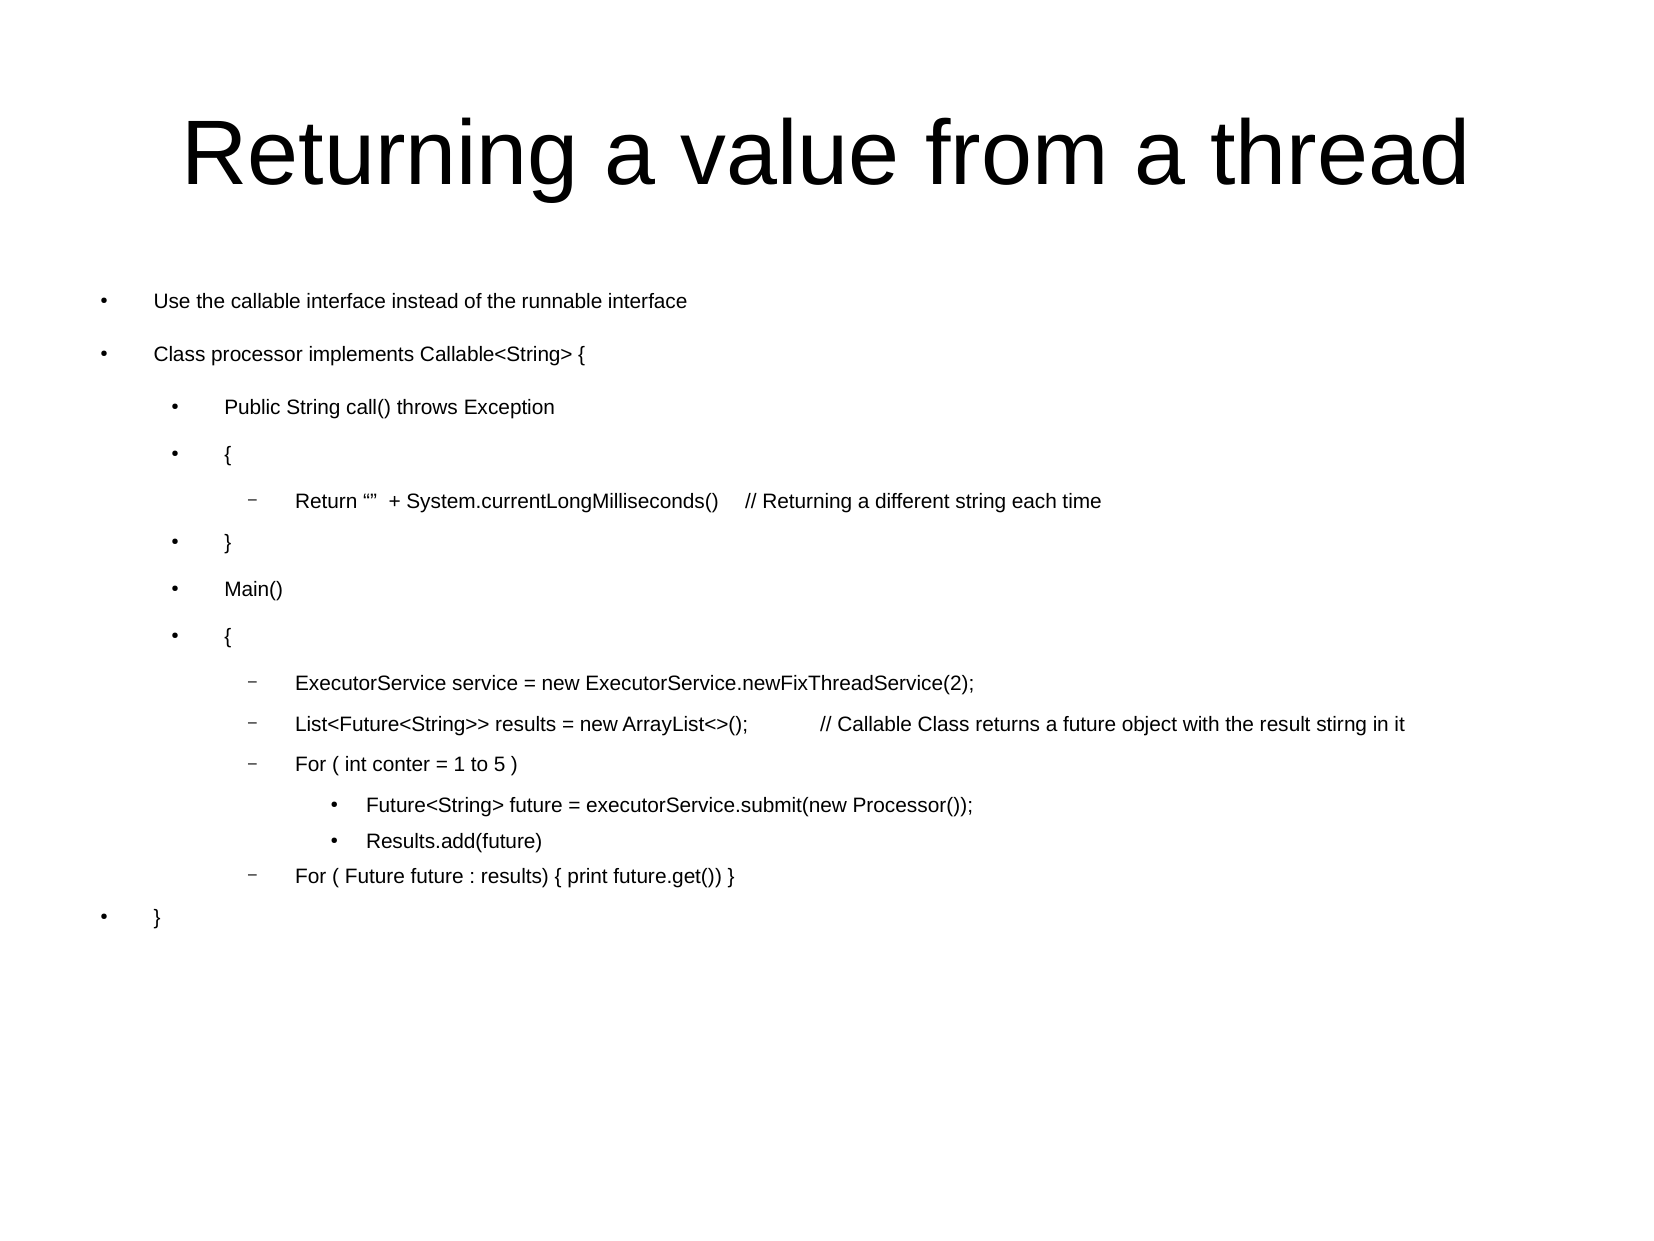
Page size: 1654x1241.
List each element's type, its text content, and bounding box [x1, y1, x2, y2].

list Use the callable interface instead of the runnable interface Class processor implements Callable<String> { Public String call() throws Exception { Return “” + System.currentLongMilliseconds() // Returning a different string each time } Main() { ExecutorService service = new ExecutorService.newFixThreadService(2); List<Future<String>> results = new ArrayList<>(); // Callable Class returns a future object with the result stirng in it For ( int conter = 1 to 5 ) Future<String> future = executorService.submit(new Processor()); Results.add(future) For ( Future future : results) { print future.get()) } } [82, 290, 1571, 1010]
title Returning a value from a thread [82, 49, 1571, 257]
